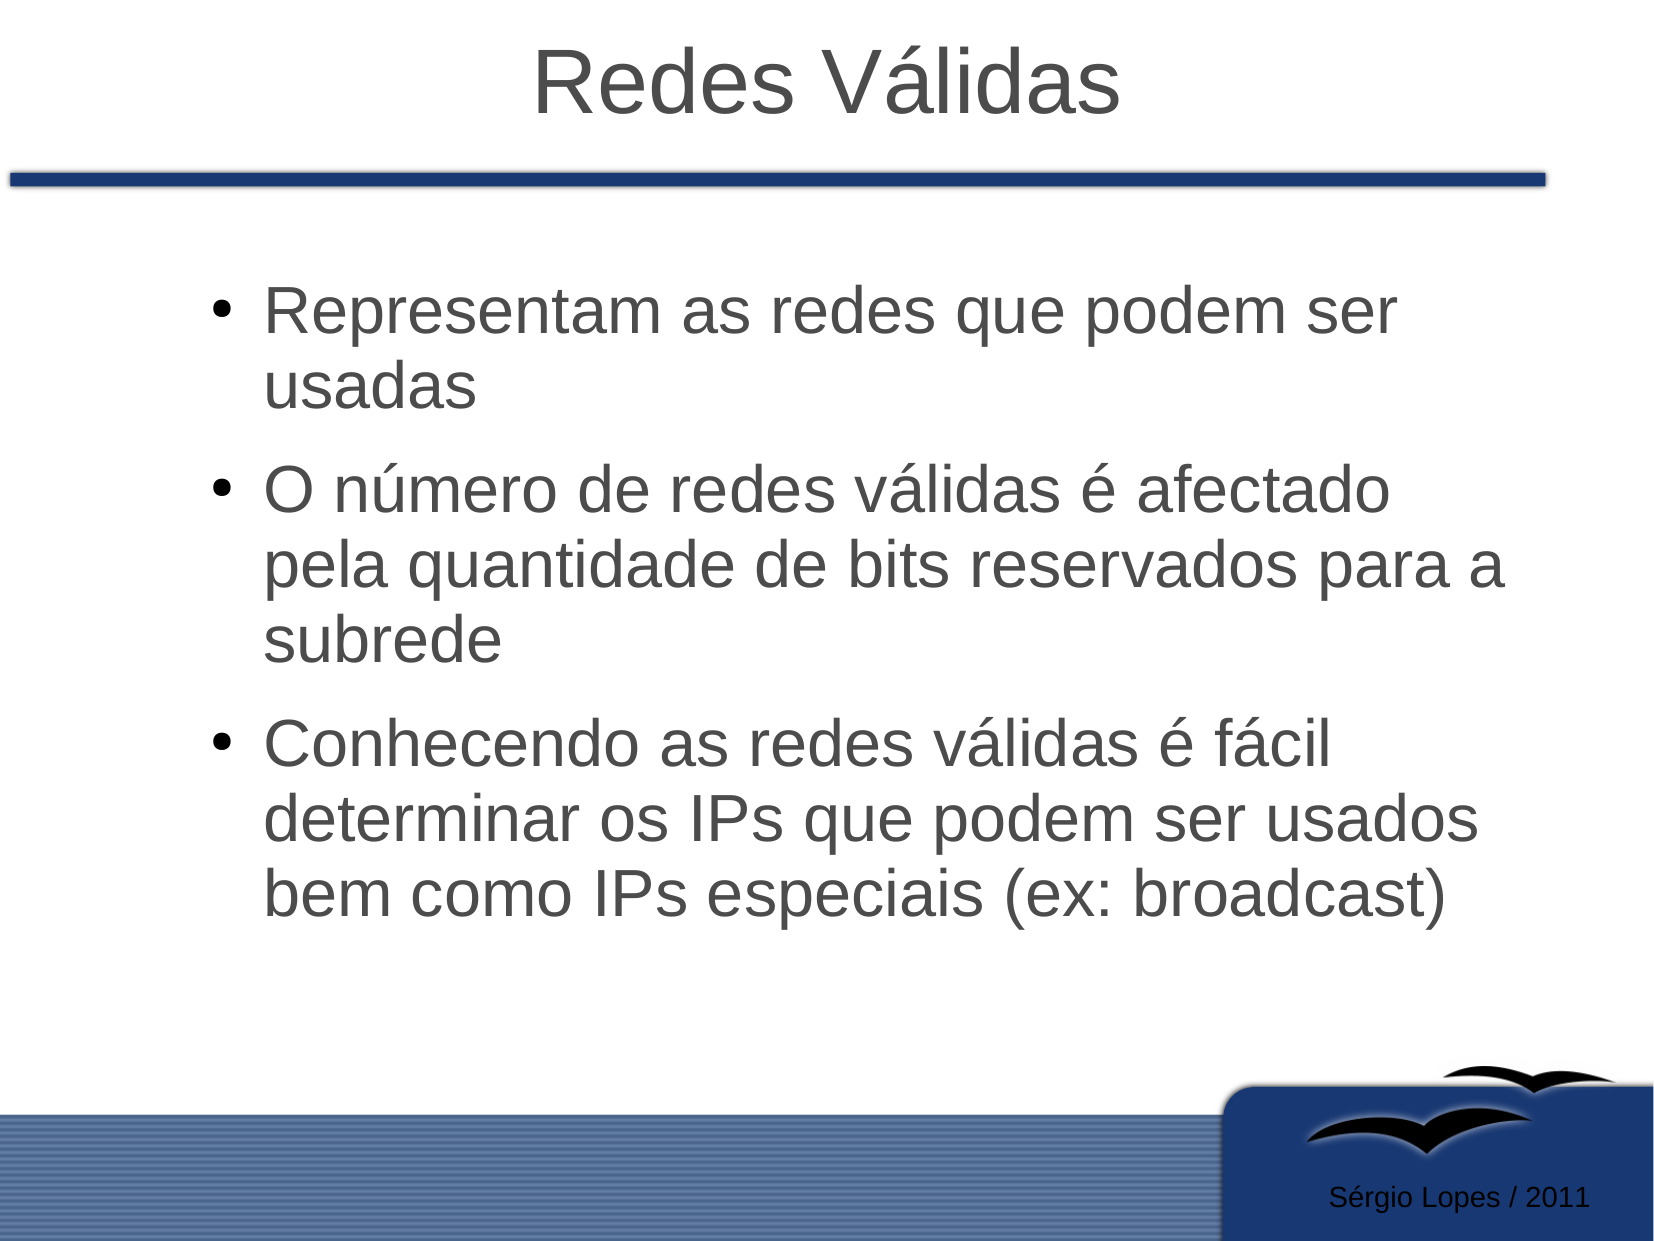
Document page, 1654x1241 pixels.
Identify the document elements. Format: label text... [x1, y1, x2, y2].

picture [0, 0, 1654, 1241]
list Representam as redes que podem ser usadas O número de redes válidas é afectado pela quantidade de bits reservados para a subrede Conhecendo as redes válidas é fácil determinar os IPs que podem ser usados bem como IPs especiais (ex: broadcast) [121, 273, 1534, 1056]
title Redes Válidas [121, 0, 1534, 164]
text_box Sérgio Lopes / 2011 [1328, 1181, 1588, 1214]
